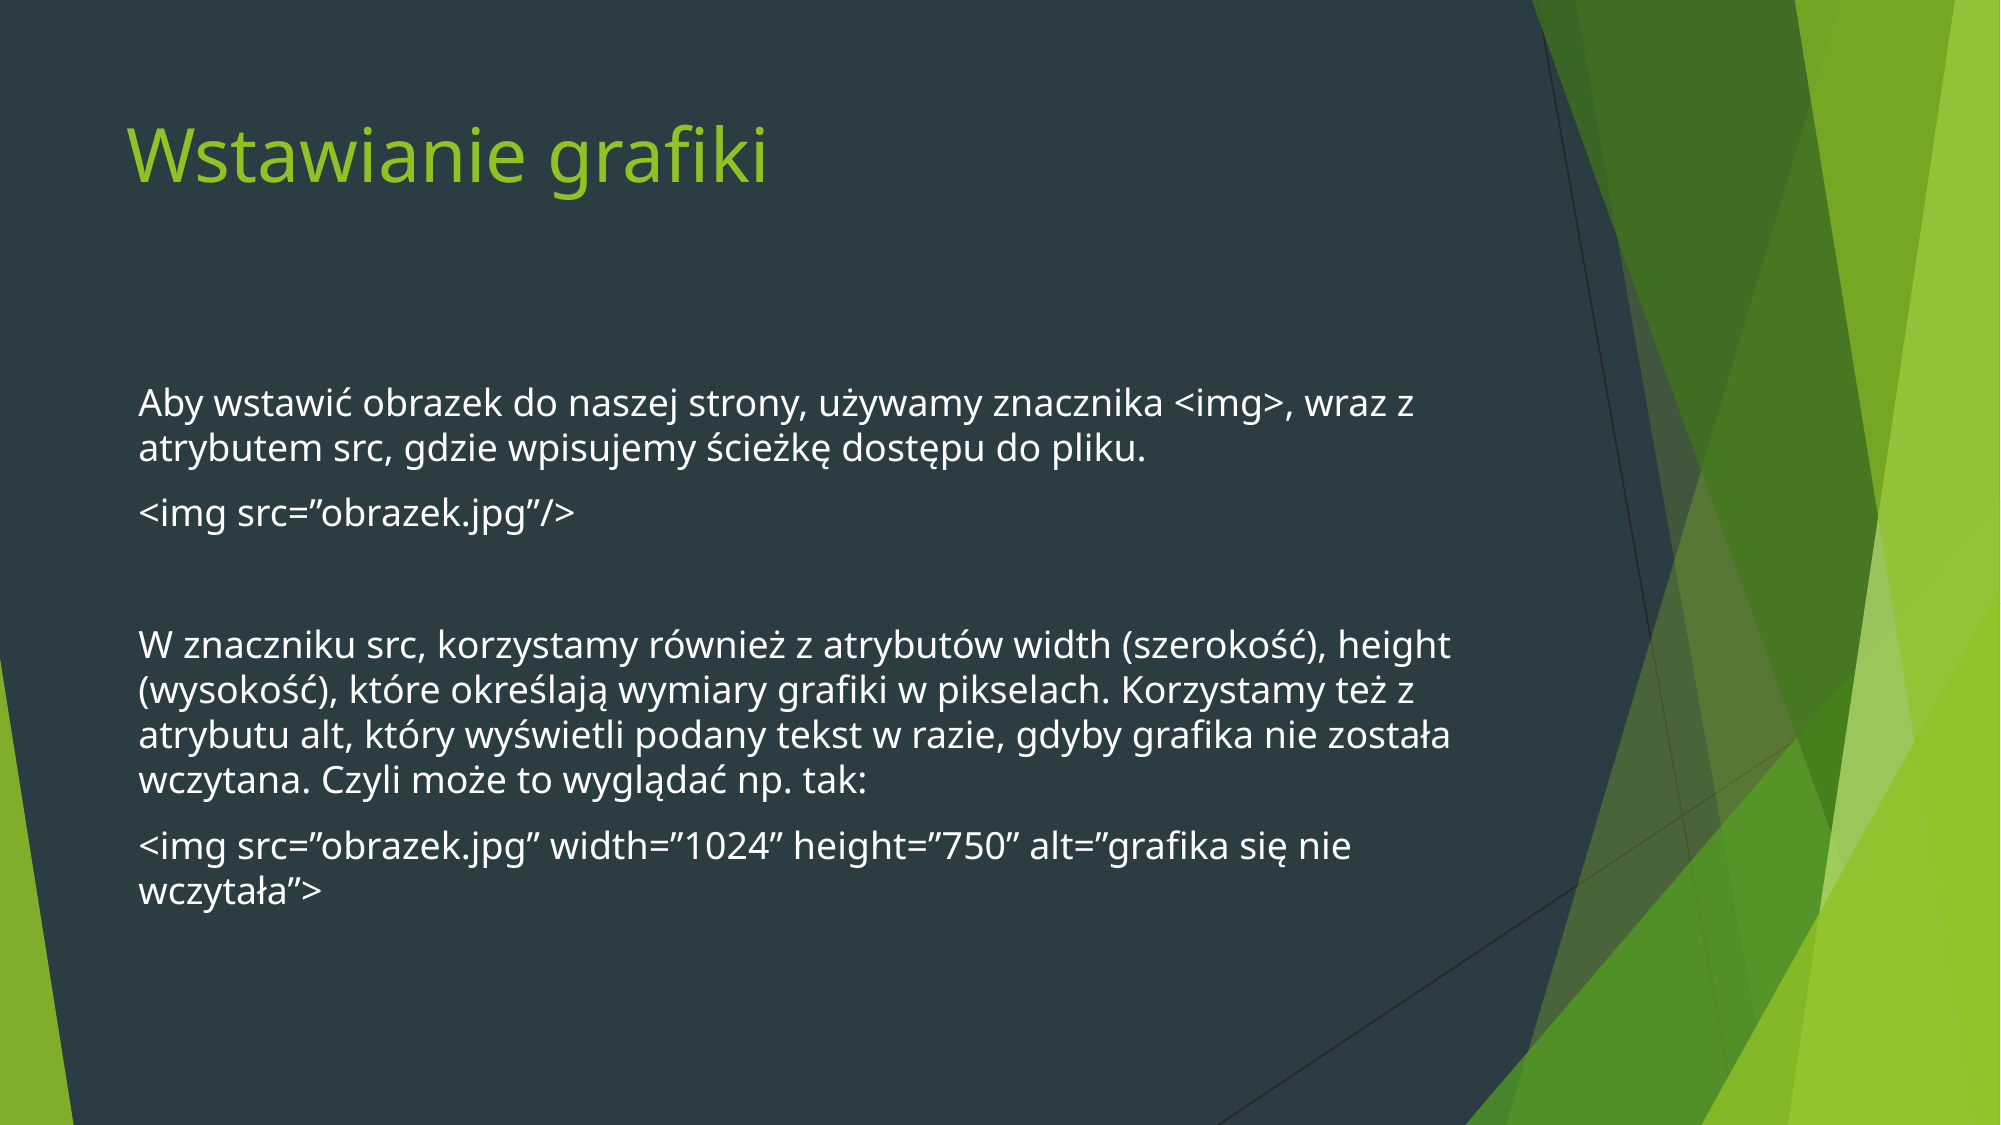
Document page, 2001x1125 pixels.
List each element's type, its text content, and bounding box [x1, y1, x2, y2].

list Aby wstawić obrazek do naszej strony, używamy znacznika <img>, wraz z atrybutem src, gdzie wpisujemy ścieżkę dostępu do pliku. <img src=”obrazek.jpg”/> W znaczniku src, korzystamy również z atrybutów width (szerokość), height (wysokość), które określają wymiary grafiki w pikselach. Korzystamy też z atrybutu alt, który wyświetli podany tekst w razie, gdyby grafika nie została wczytana. Czyli może to wyglądać np. tak: <img src=”obrazek.jpg” width=”1024” height=”750” alt=”grafika się nie wczytała”> [123, 371, 1534, 1008]
title Wstawianie grafiki [111, 99, 1522, 317]
